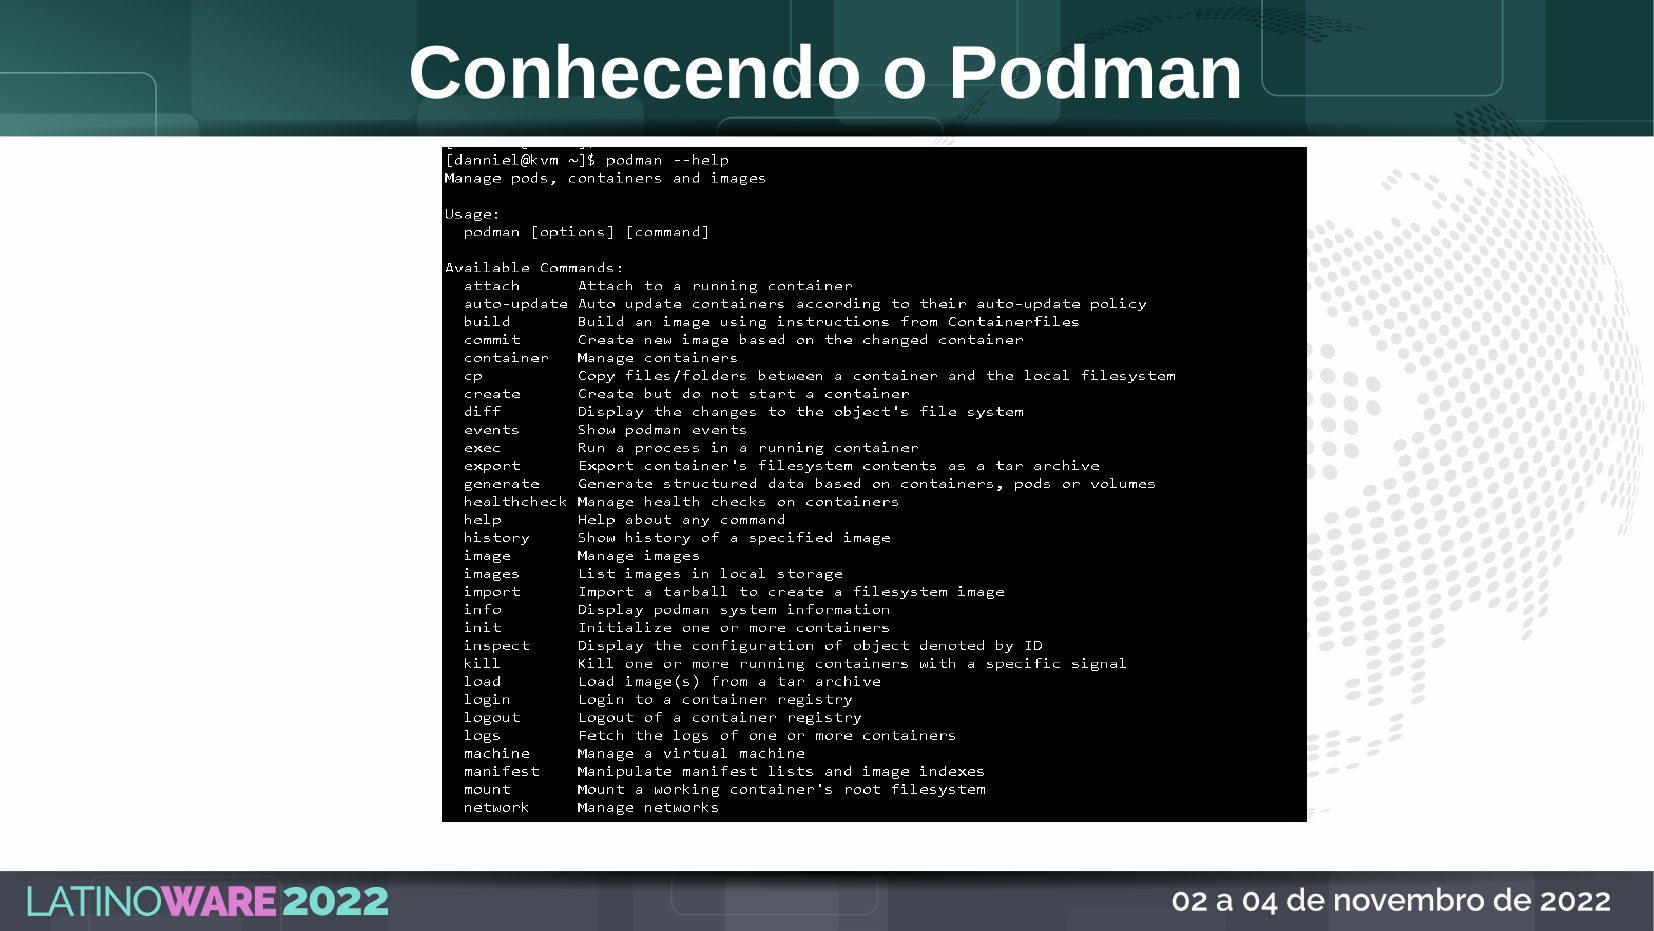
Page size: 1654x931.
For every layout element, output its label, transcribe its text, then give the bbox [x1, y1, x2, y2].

text_box Conhecendo o Podman [135, 8, 1518, 129]
picture [0, 0, 1654, 931]
